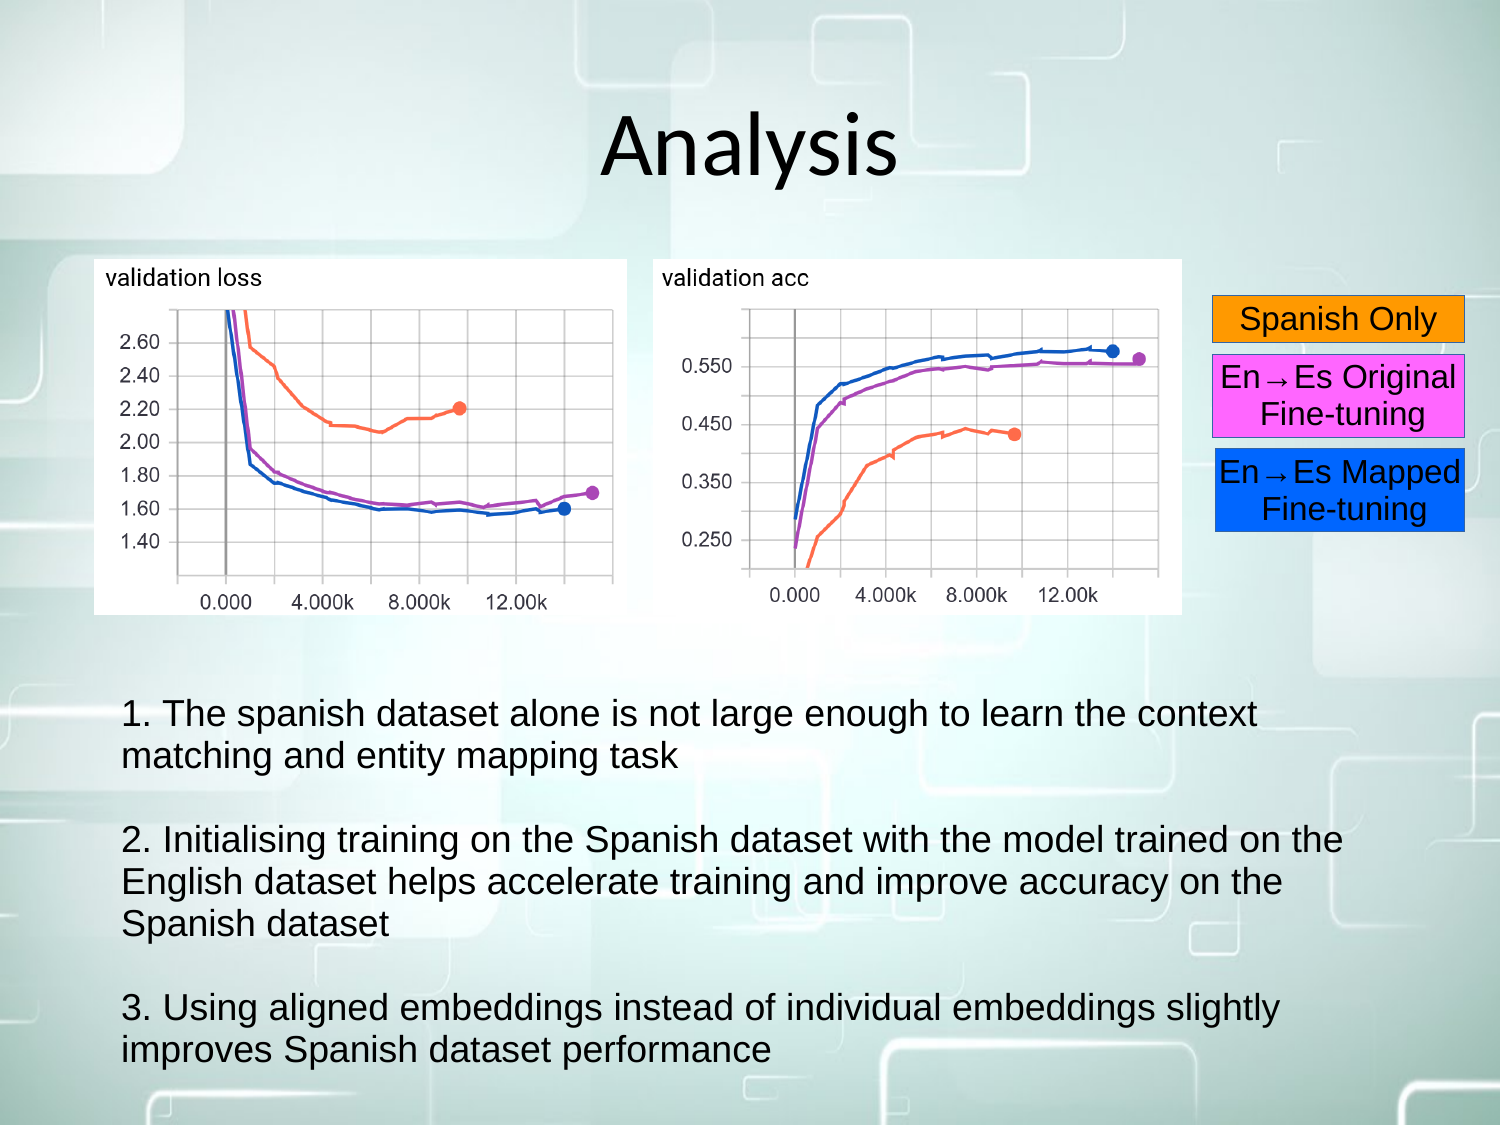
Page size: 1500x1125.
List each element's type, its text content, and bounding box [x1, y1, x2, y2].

text_box En→Es Mapped Fine-tuning [1215, 448, 1465, 532]
text_box Analysis [75, 45, 1425, 233]
picture [0, 0, 1500, 1125]
text_box 1. The spanish dataset alone is not large enough to learn the context matching and entity mapping task 2. Initialising training on the Spanish dataset with the model trained on the English dataset helps accelerate training and improve accuracy on the Spanish dataset 3. Using aligned embeddings instead of individual embeddings slightly improves Spanish dataset performance [106, 685, 1371, 1078]
text_box Spanish Only [1212, 295, 1465, 343]
text_box En→Es Original Fine-tuning [1212, 354, 1465, 438]
